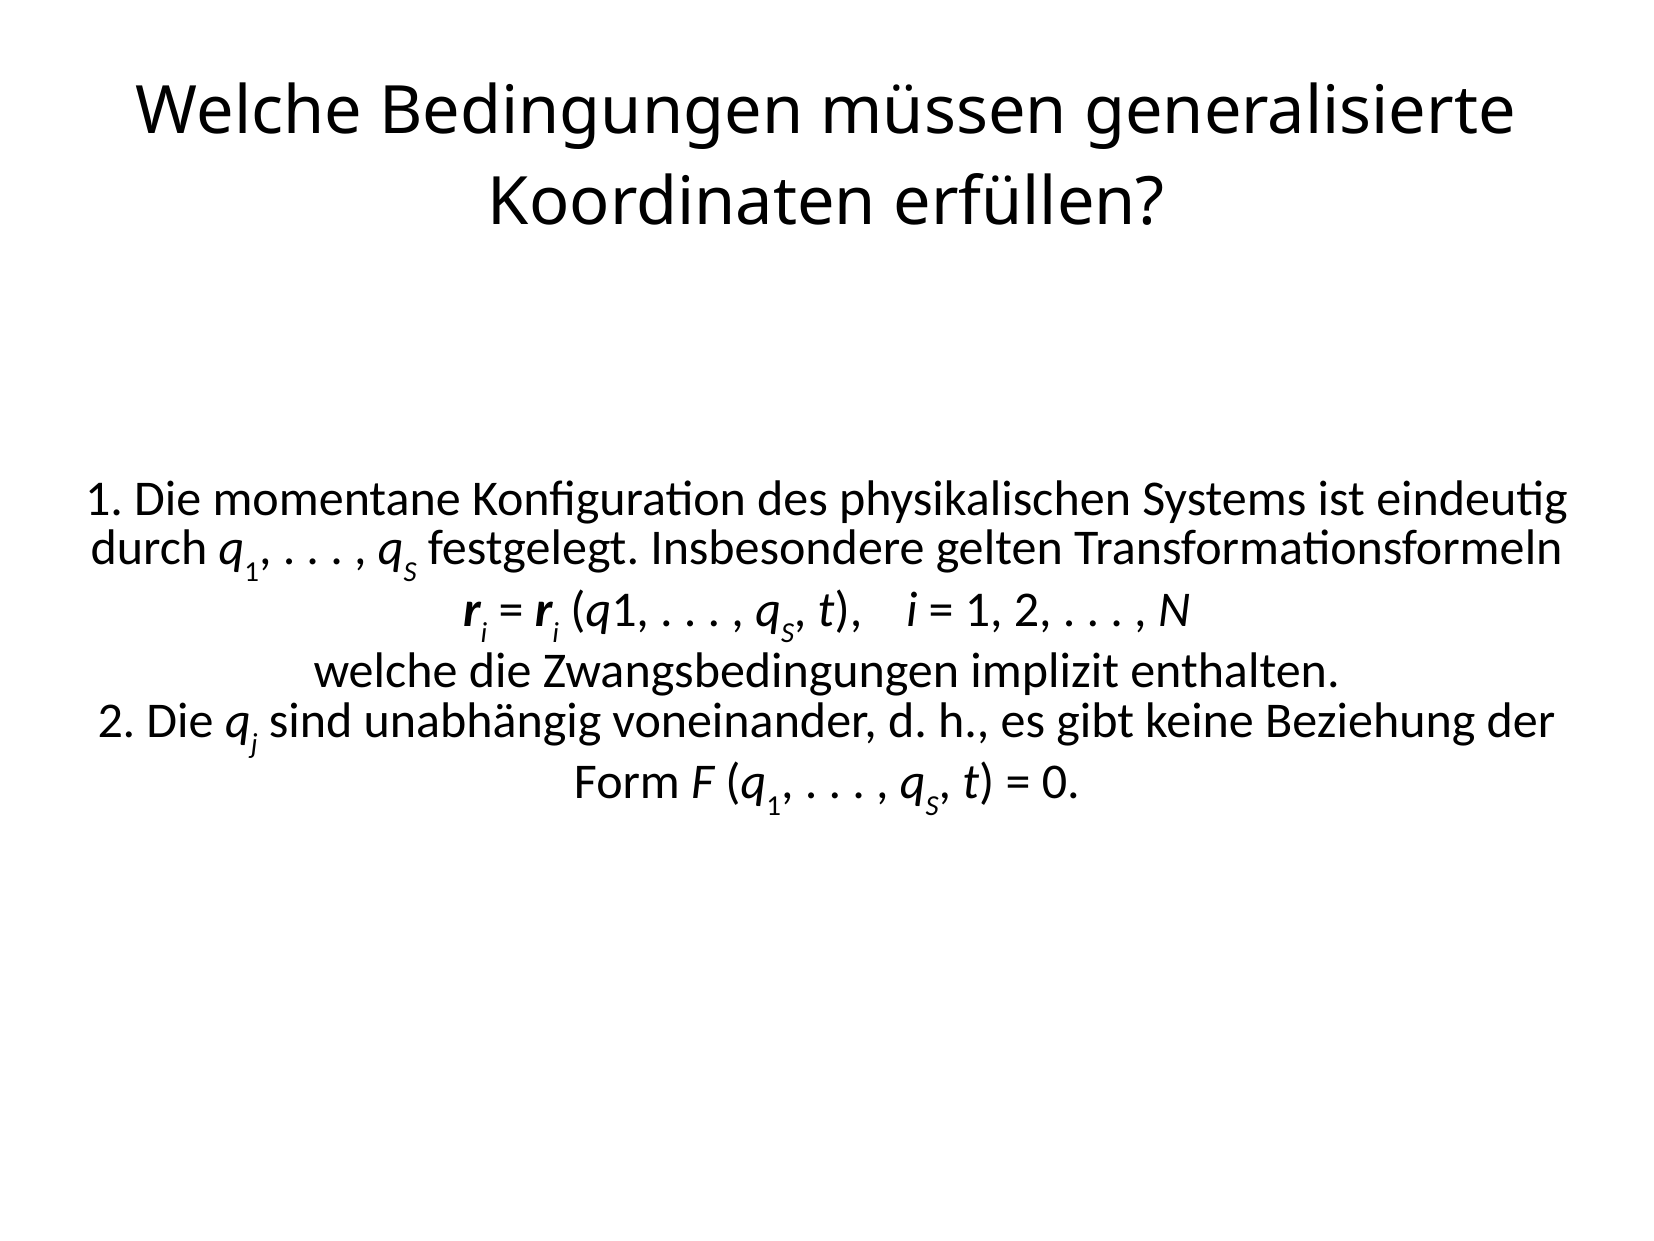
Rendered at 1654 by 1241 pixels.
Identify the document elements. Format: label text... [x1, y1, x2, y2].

subtitle 1. Die momentane Konfiguration des physikalischen Systems ist eindeutig durch q1, . . . , qS festgelegt. Insbesondere gelten Transformationsformeln ri = ri (q1, . . . , qS, t), i = 1, 2, . . . , N welche die Zwangsbedingungen implizit enthalten. 2. Die qj sind unabhängig voneinander, d. h., es gibt keine Beziehung der Form F (q1, . . . , qS, t) = 0. [82, 290, 1571, 1010]
title Welche Bedingungen müssen generalisierte Koordinaten erfüllen? [82, 49, 1571, 257]
